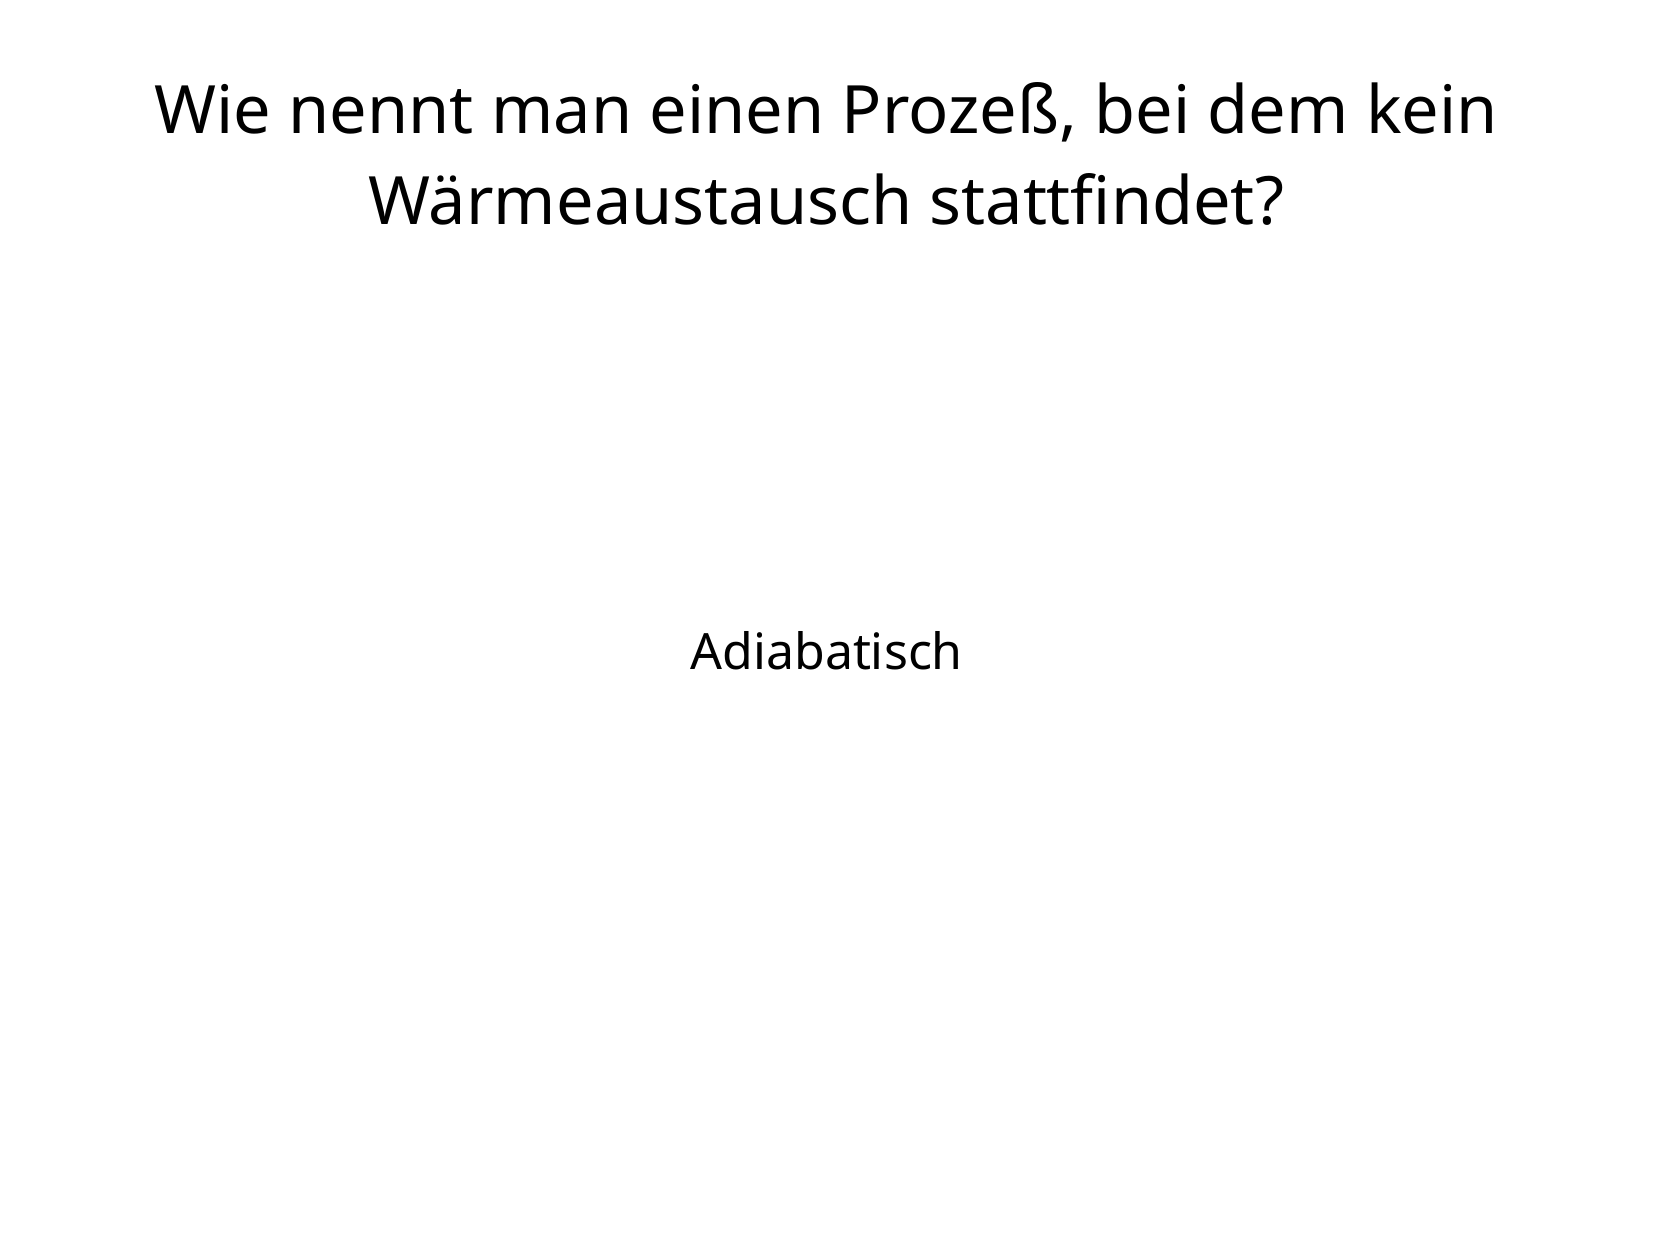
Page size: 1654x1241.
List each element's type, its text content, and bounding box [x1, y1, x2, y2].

title Wie nennt man einen Prozeß, bei dem kein Wärmeaustausch stattfindet? [82, 49, 1571, 257]
subtitle Adiabatisch [82, 290, 1571, 1010]
